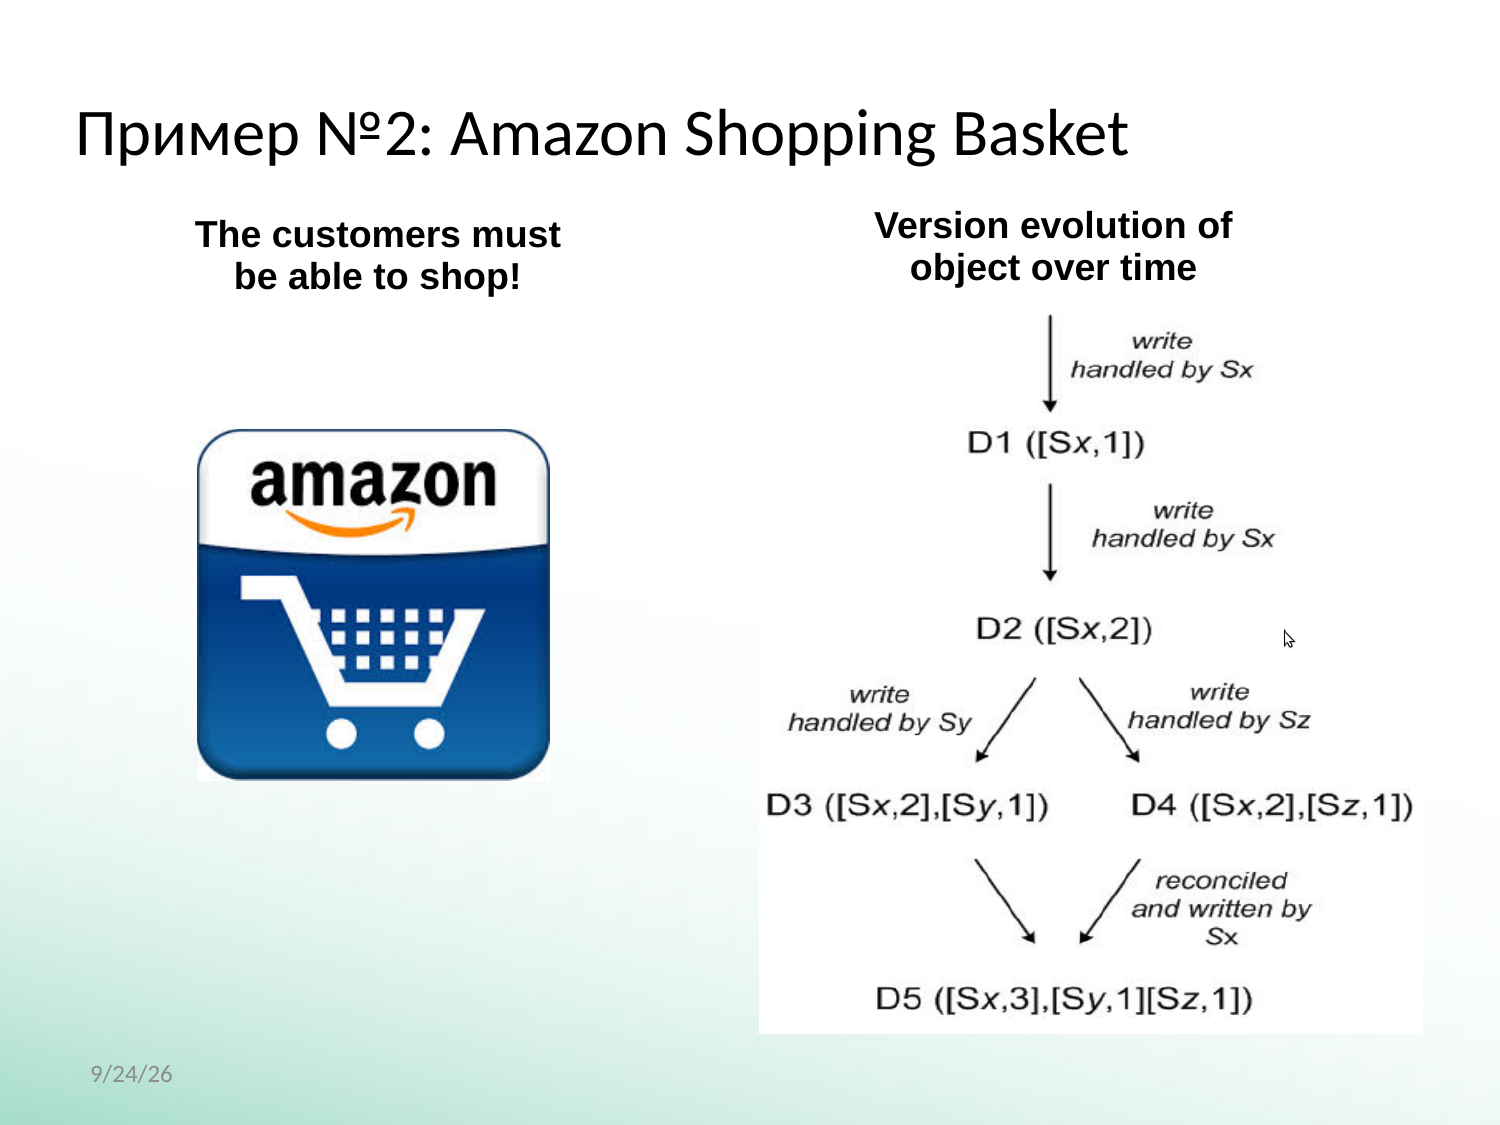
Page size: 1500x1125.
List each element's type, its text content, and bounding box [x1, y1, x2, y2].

text_box The customers must be able to shop! [180, 206, 577, 306]
text_box Version evolution of object over time [834, 197, 1273, 299]
title Пример №2: Amazon Shopping Basket [75, 45, 1425, 233]
picture [0, 0, 1500, 1125]
